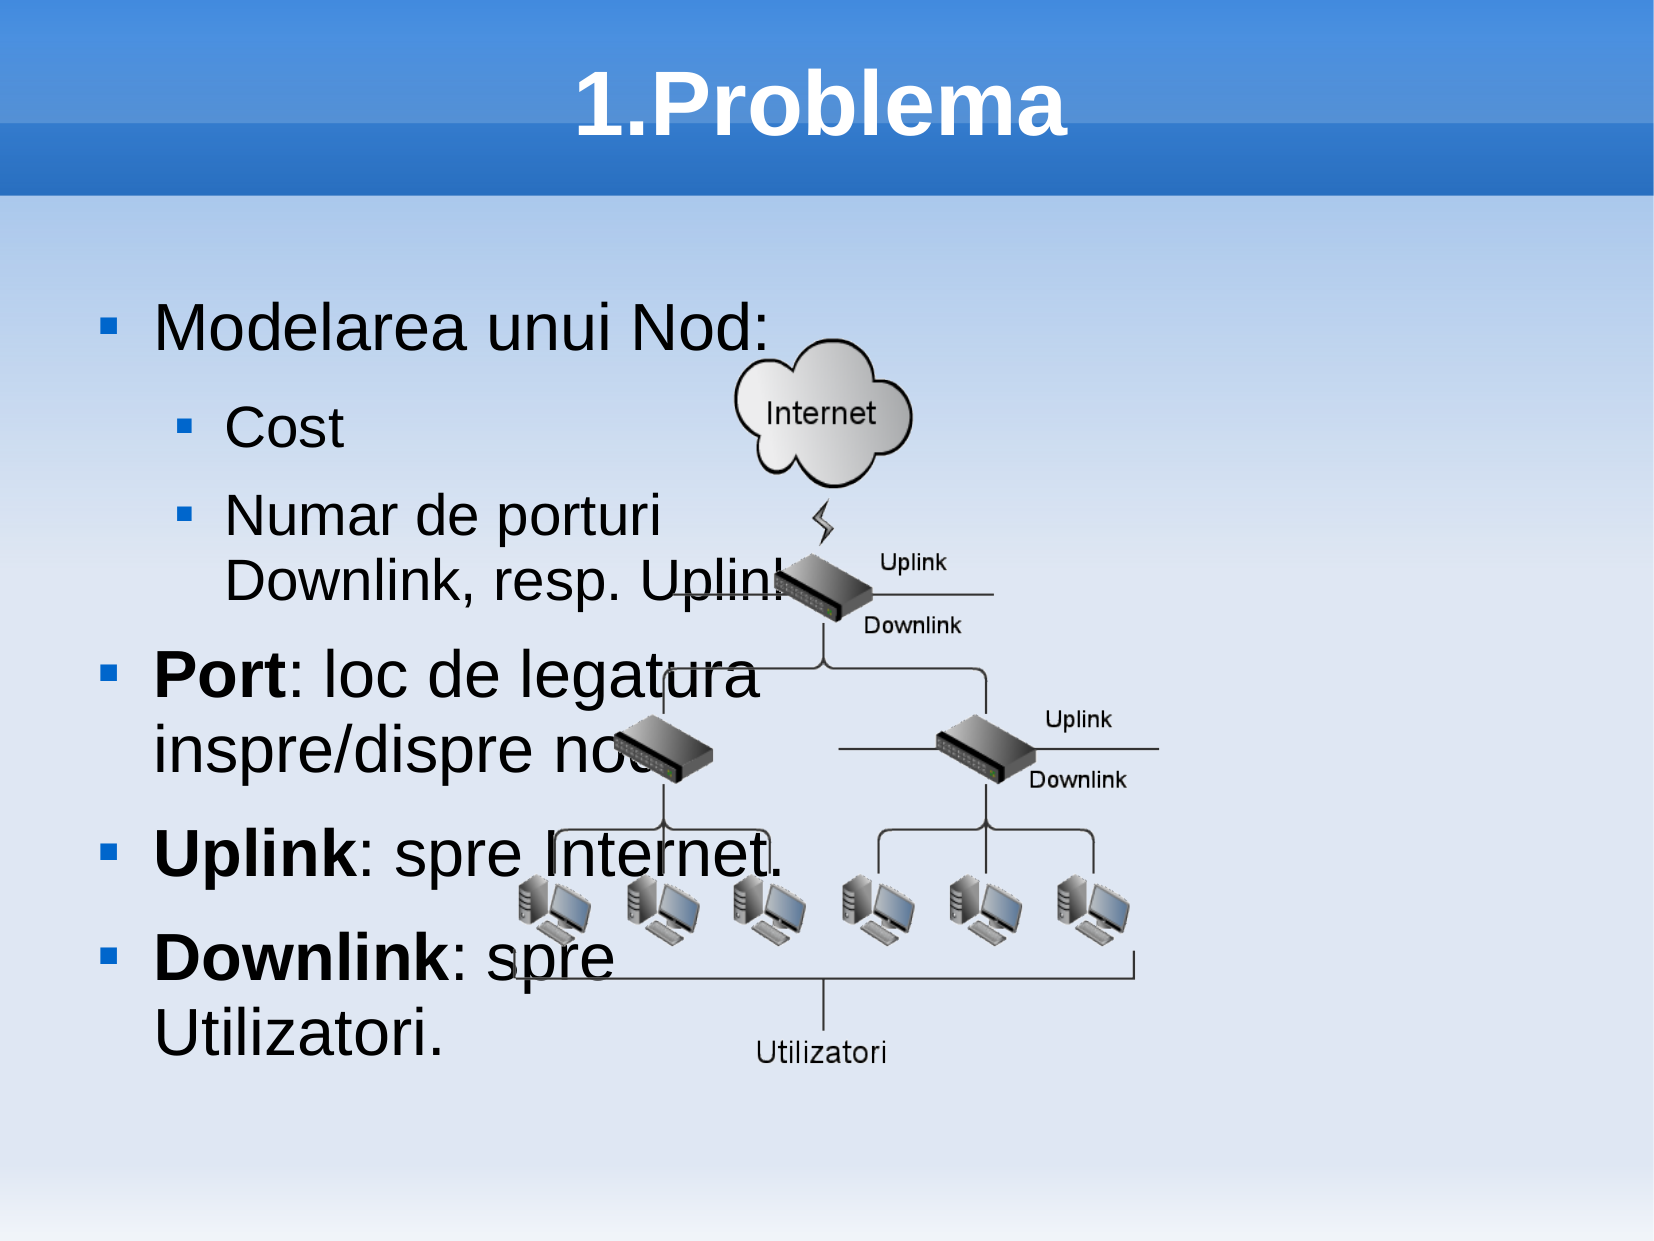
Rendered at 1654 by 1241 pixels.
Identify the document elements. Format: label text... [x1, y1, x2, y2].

title 1.Problema [76, 0, 1565, 208]
picture [0, 0, 1654, 1241]
list Modelarea unui Nod: Cost Numar de porturi Downlink, resp. Uplink Port: loc de legatura inspre/dispre nod. Uplink: spre Internet. Downlink: spre Utilizatori. [82, 290, 417, 1109]
